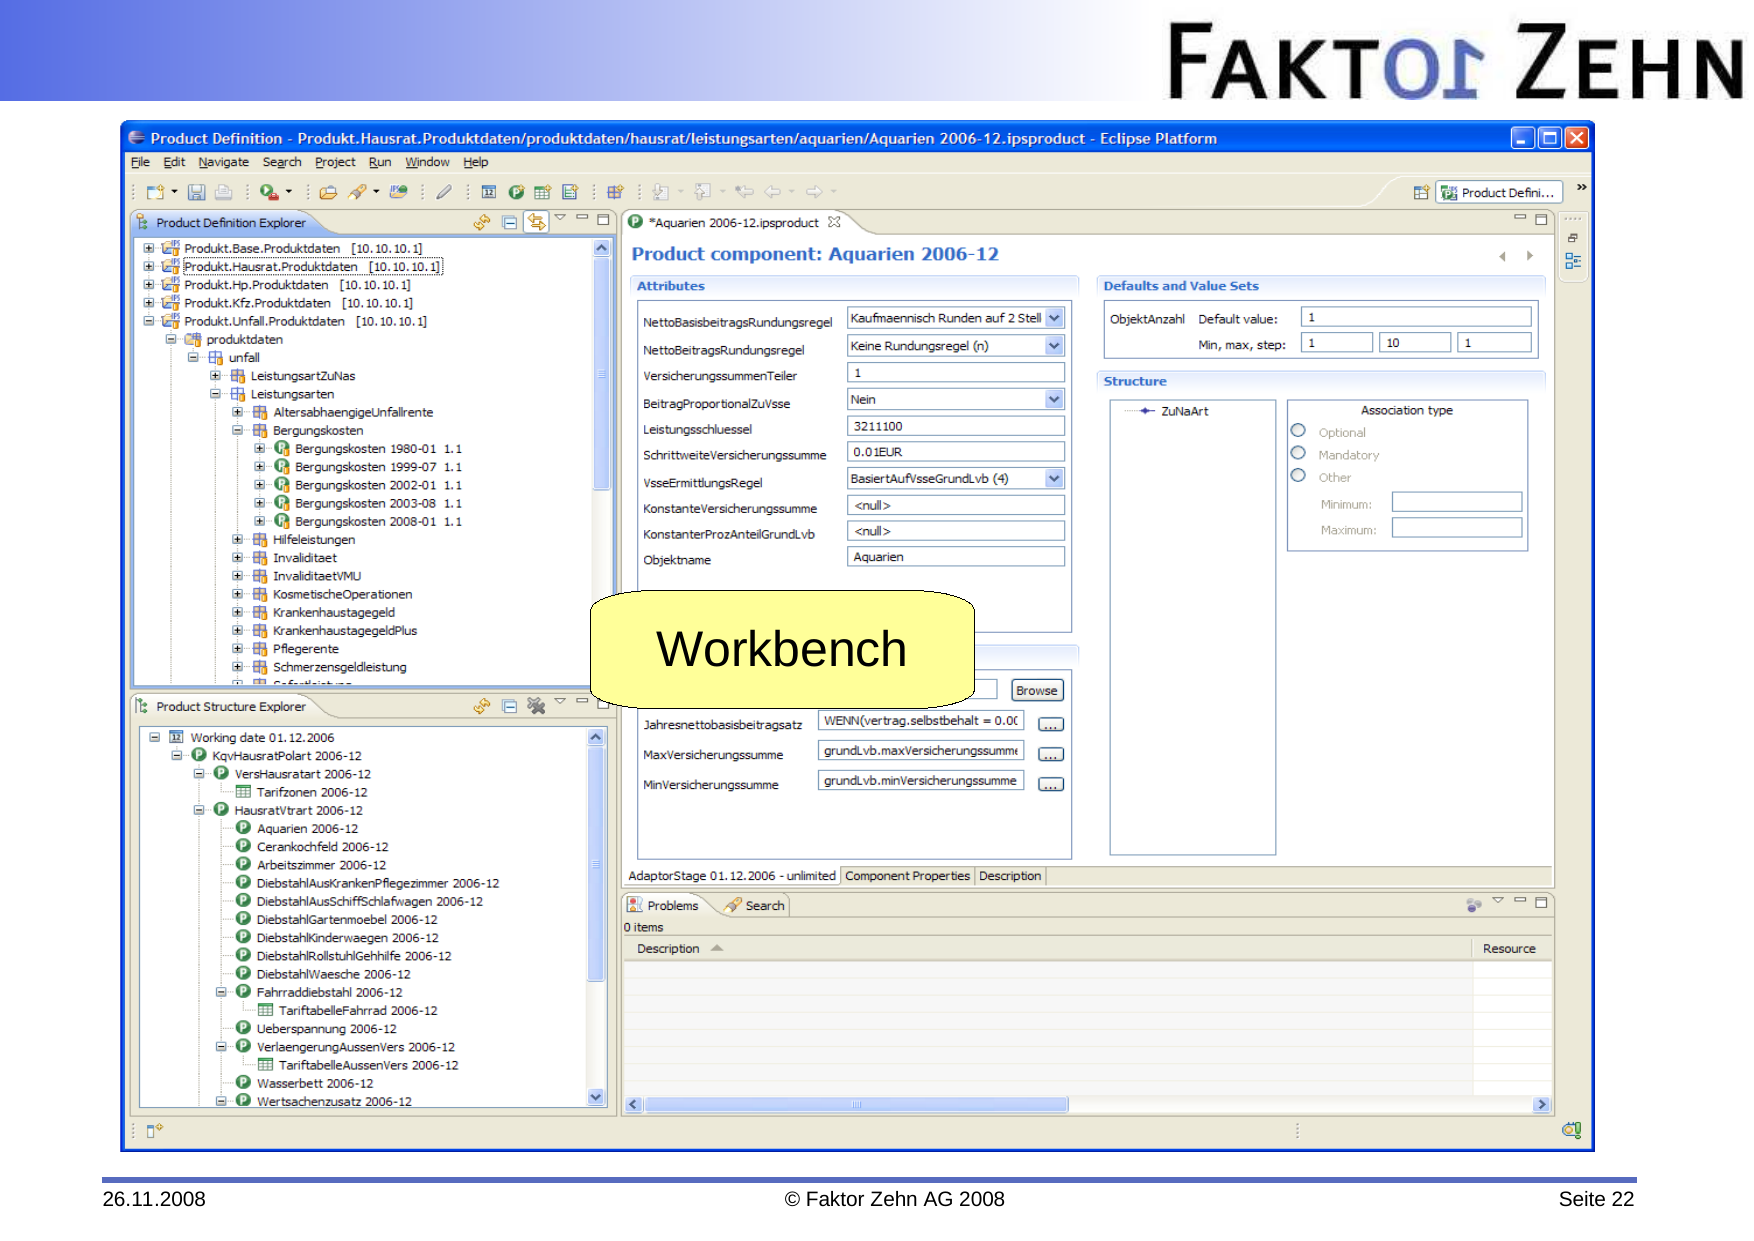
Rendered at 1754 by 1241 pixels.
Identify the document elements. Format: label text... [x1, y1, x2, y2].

picture [1162, 7, 1752, 100]
picture [118, 118, 1595, 1152]
text_box Workbench [590, 590, 975, 709]
